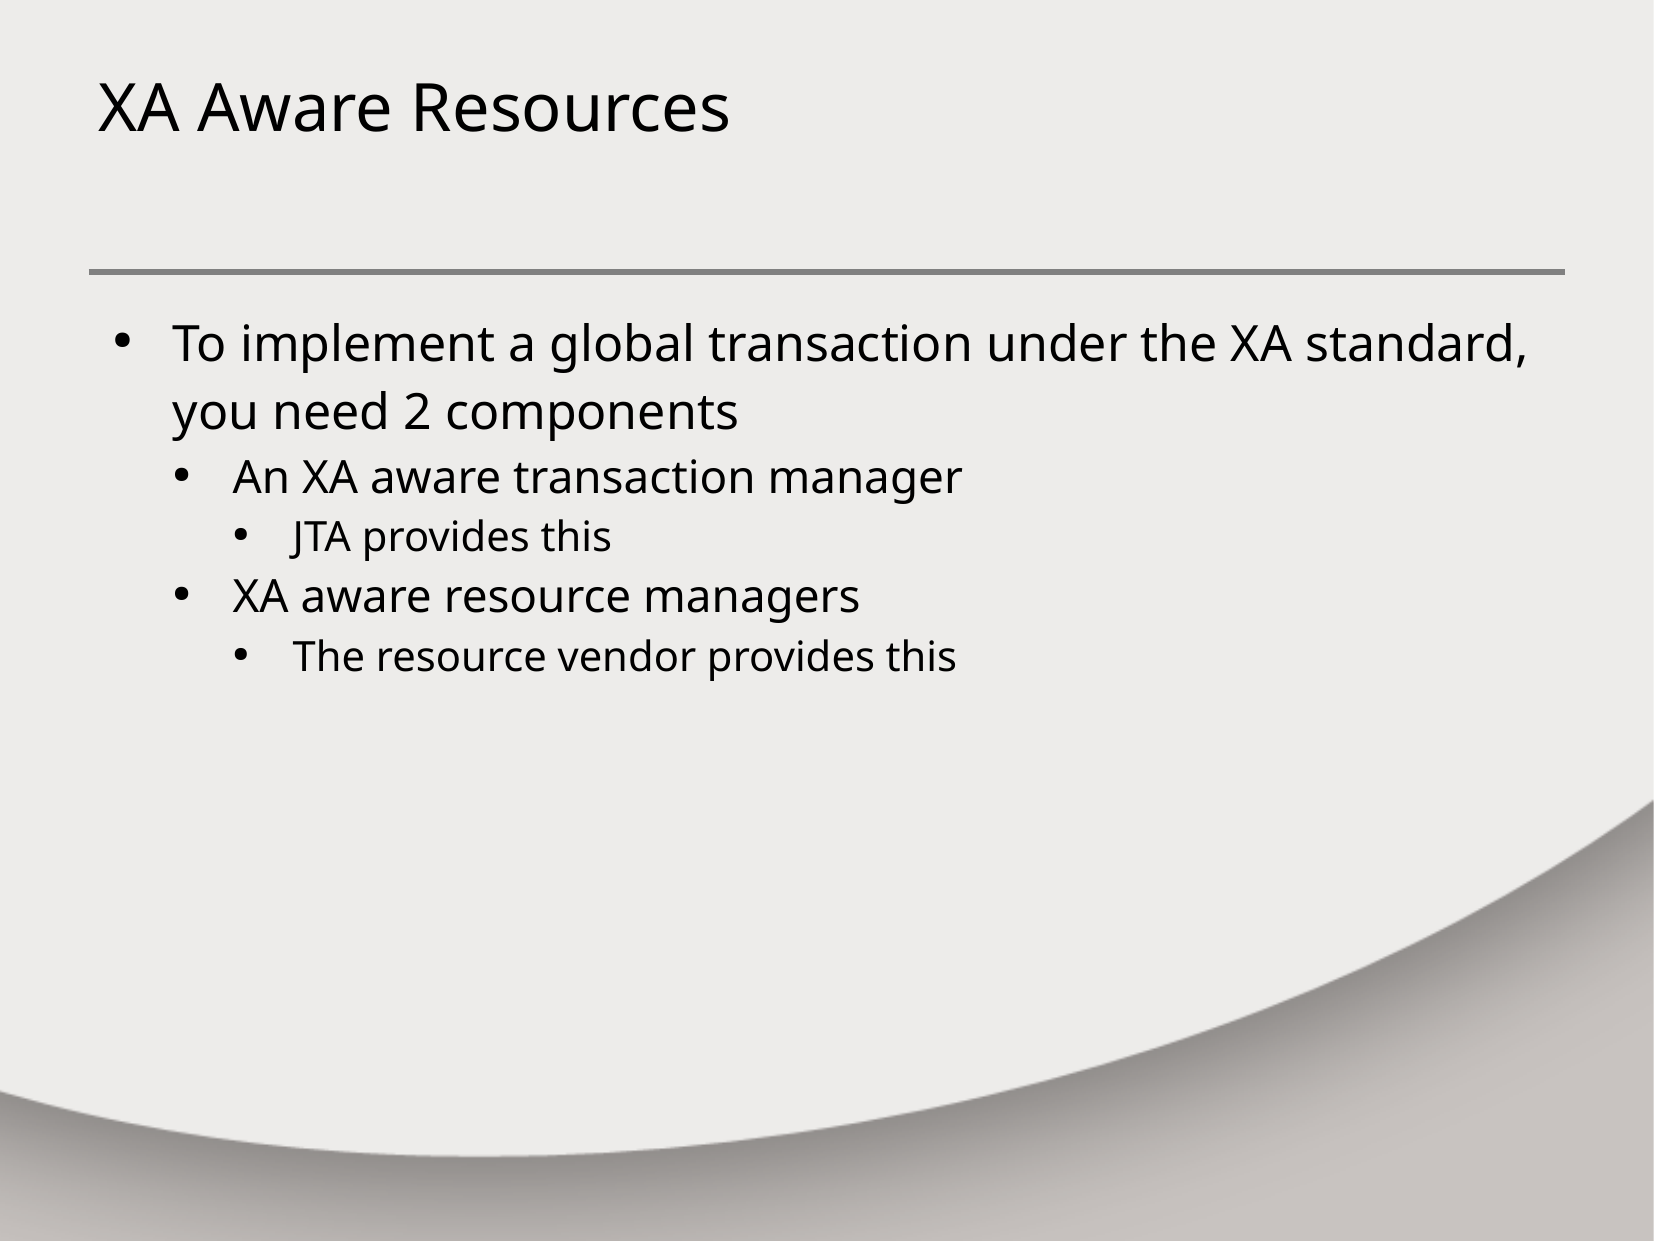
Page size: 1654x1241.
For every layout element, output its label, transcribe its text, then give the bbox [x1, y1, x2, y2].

picture [0, 0, 1654, 1241]
text_box To implement a global transaction under the XA standard, you need 2 components An XA aware transaction manager JTA provides this XA aware resource managers The resource vendor provides this [98, 300, 1561, 1164]
title XA Aware Resources [98, 75, 1561, 226]
